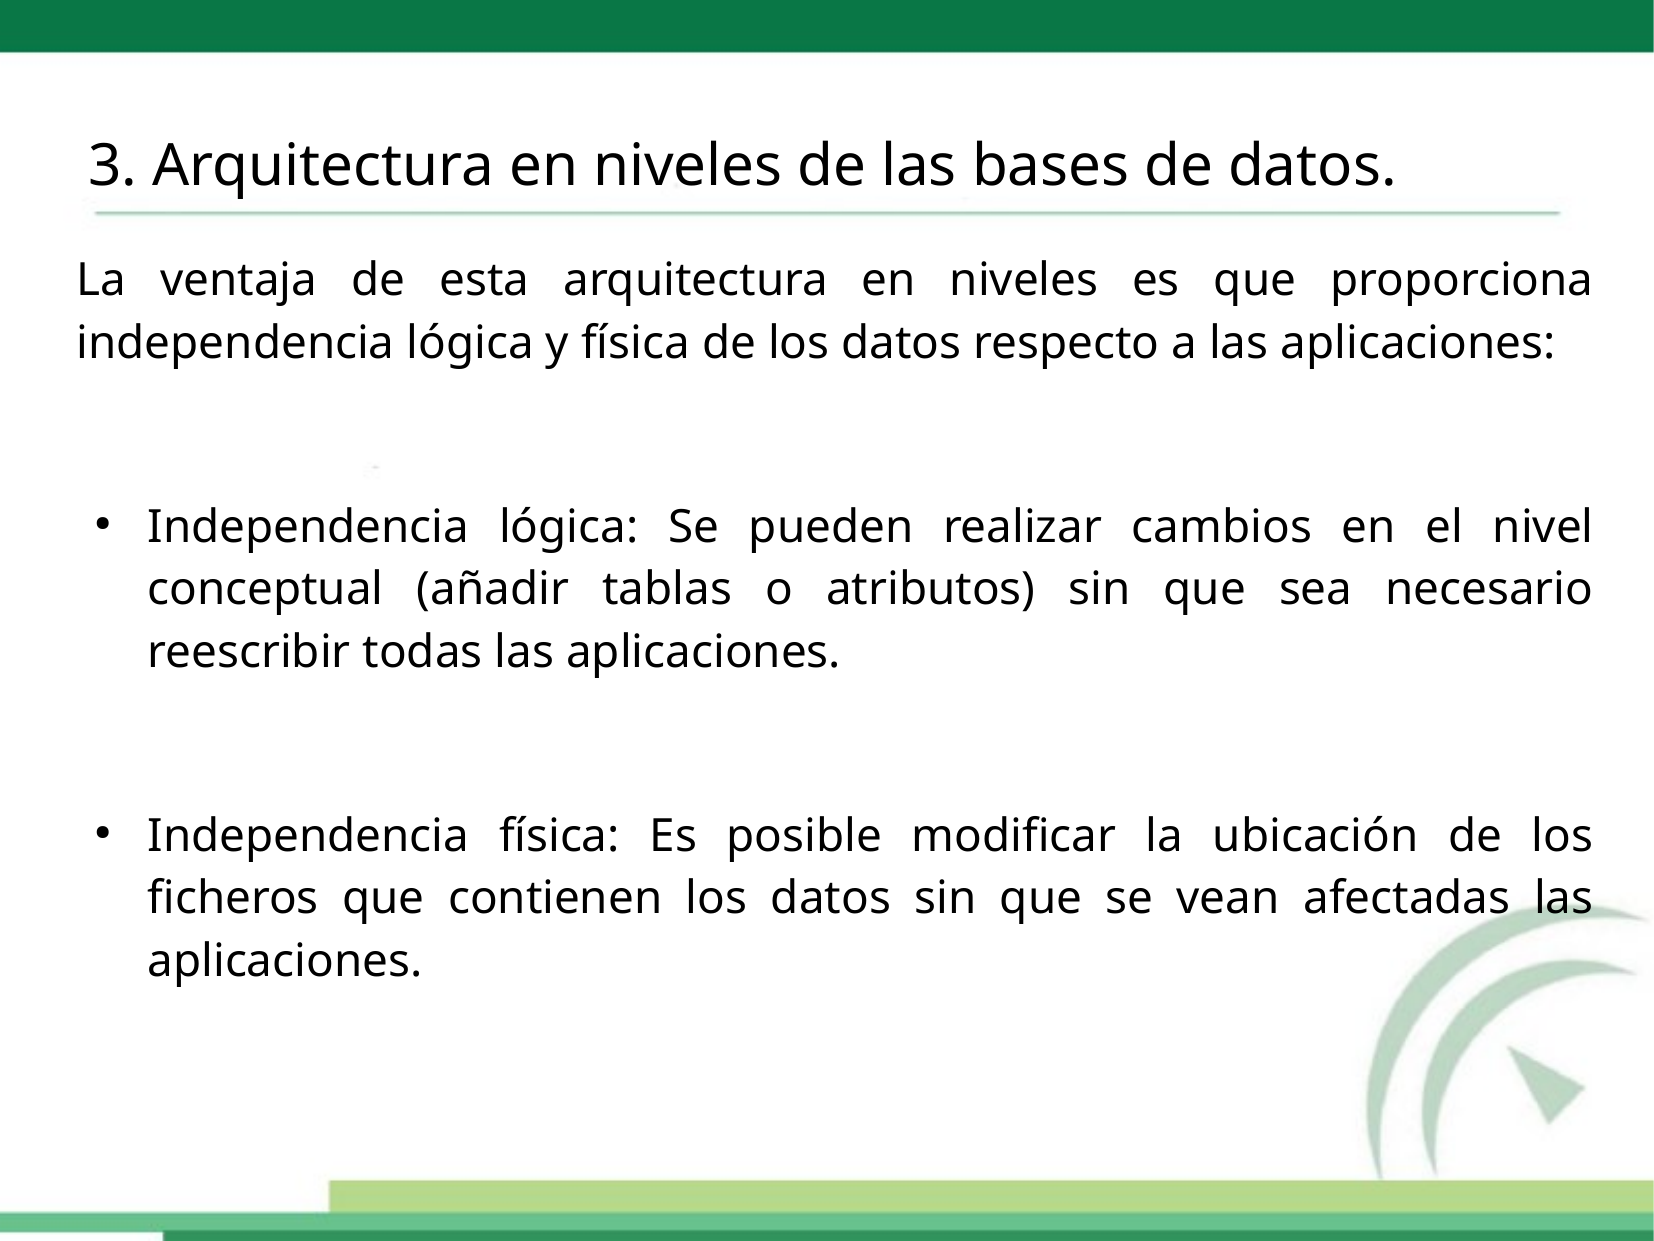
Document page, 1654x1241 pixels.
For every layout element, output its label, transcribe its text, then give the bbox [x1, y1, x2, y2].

picture [0, 0, 1654, 1241]
list La ventaja de esta arquitectura en niveles es que proporciona independencia lógica y física de los datos respecto a las aplicaciones: Independencia lógica: Se pueden realizar cambios en el nivel conceptual (añadir tablas o atributos) sin que sea necesario reescribir todas las aplicaciones. Independencia física: Es posible modificar la ubicación de los ficheros que contienen los datos sin que se vean afectadas las aplicaciones. [76, 246, 1595, 1072]
title 3. Arquitectura en niveles de las bases de datos. [88, 58, 1577, 246]
